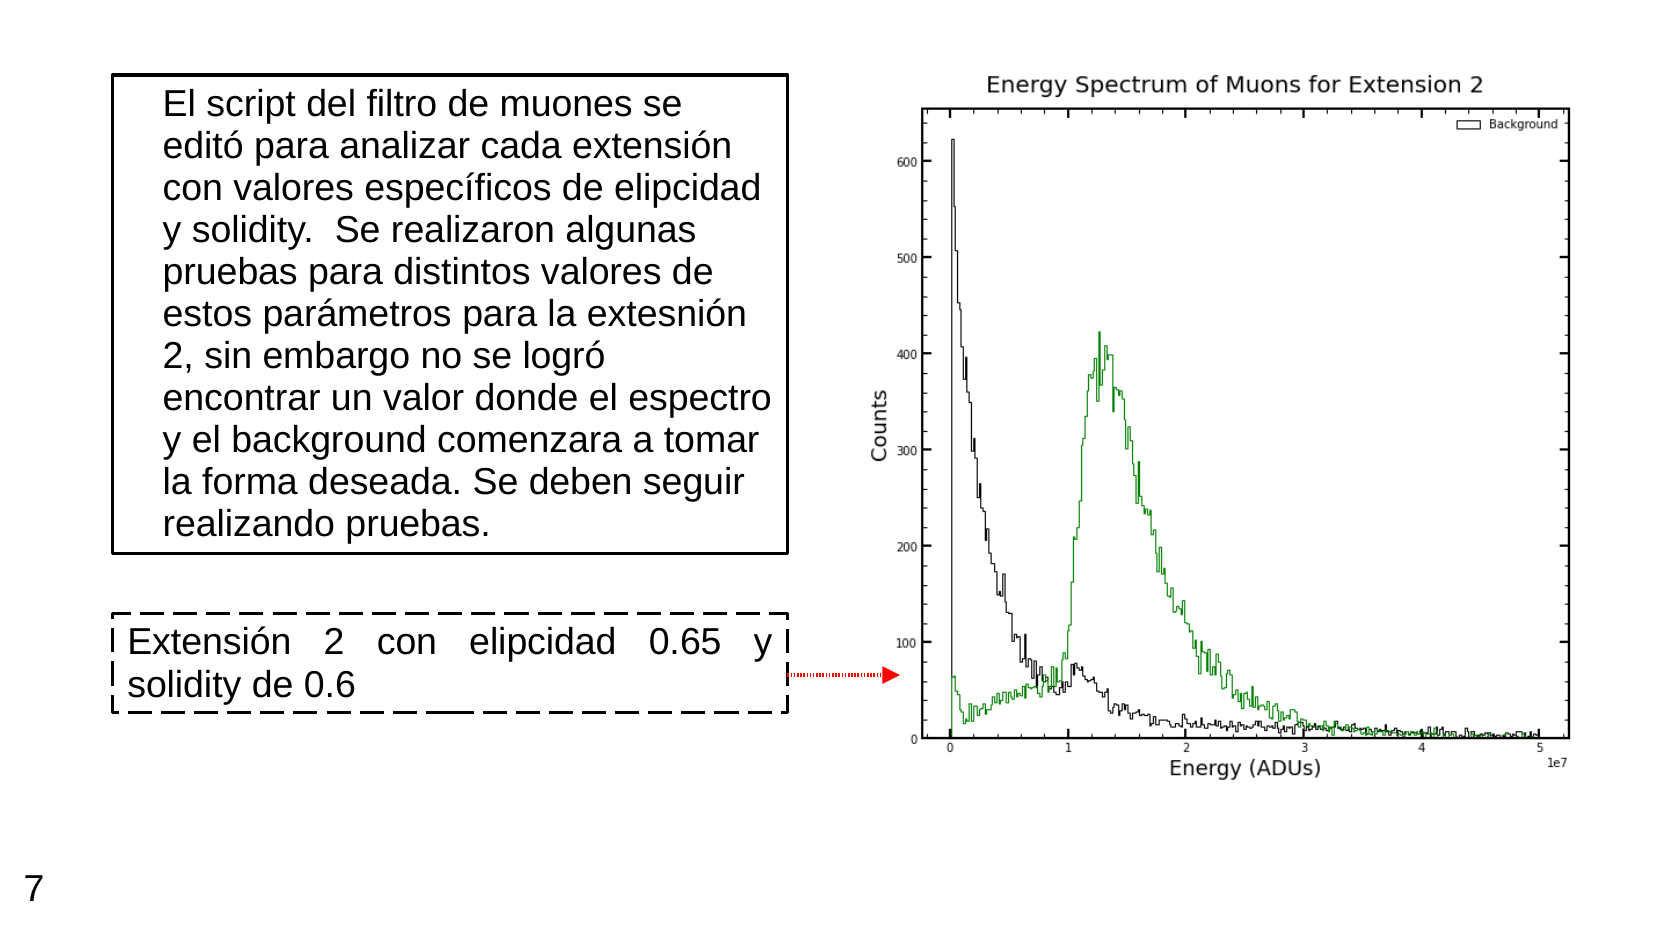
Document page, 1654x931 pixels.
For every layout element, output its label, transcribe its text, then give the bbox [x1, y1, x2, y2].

text_box <number> [8, 860, 638, 931]
picture [862, 67, 1576, 788]
text_box Extensión 2 con elipcidad 0.65 y solidity de 0.6 [112, 613, 788, 713]
text_box El script del filtro de muones se editó para analizar cada extensión con valores específicos de elipcidad y solidity. Se realizaron algunas pruebas para distintos valores de estos parámetros para la extesnión 2, sin embargo no se logró encontrar un valor donde el espectro y el background comenzara a tomar la forma deseada. Se deben seguir realizando pruebas. [112, 75, 788, 554]
